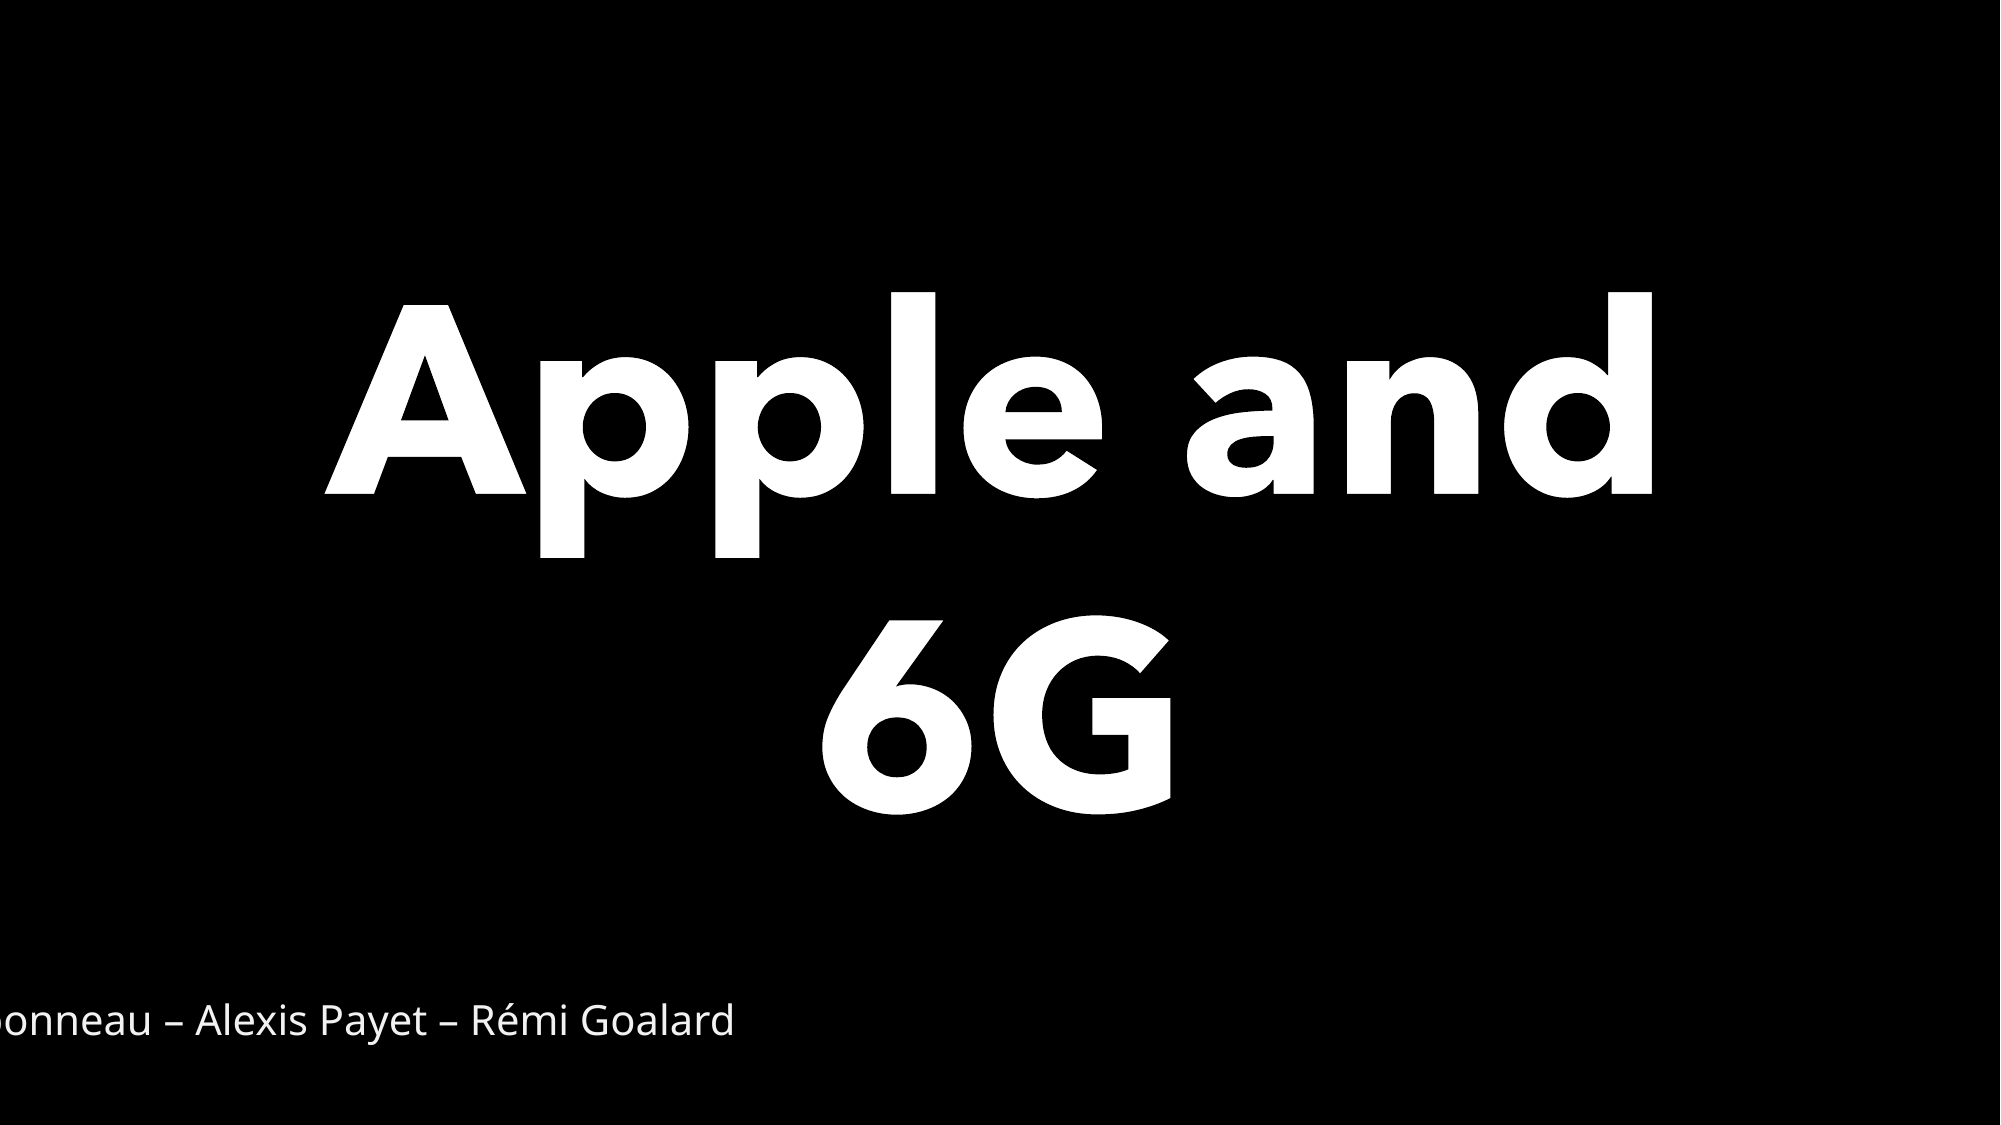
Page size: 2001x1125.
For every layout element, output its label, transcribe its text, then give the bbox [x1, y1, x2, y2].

text_box [0, 0, 2000, 1125]
text_box Benjamin Abonneau – Alexis Payet – Rémi Goalard [0, 986, 1014, 1091]
